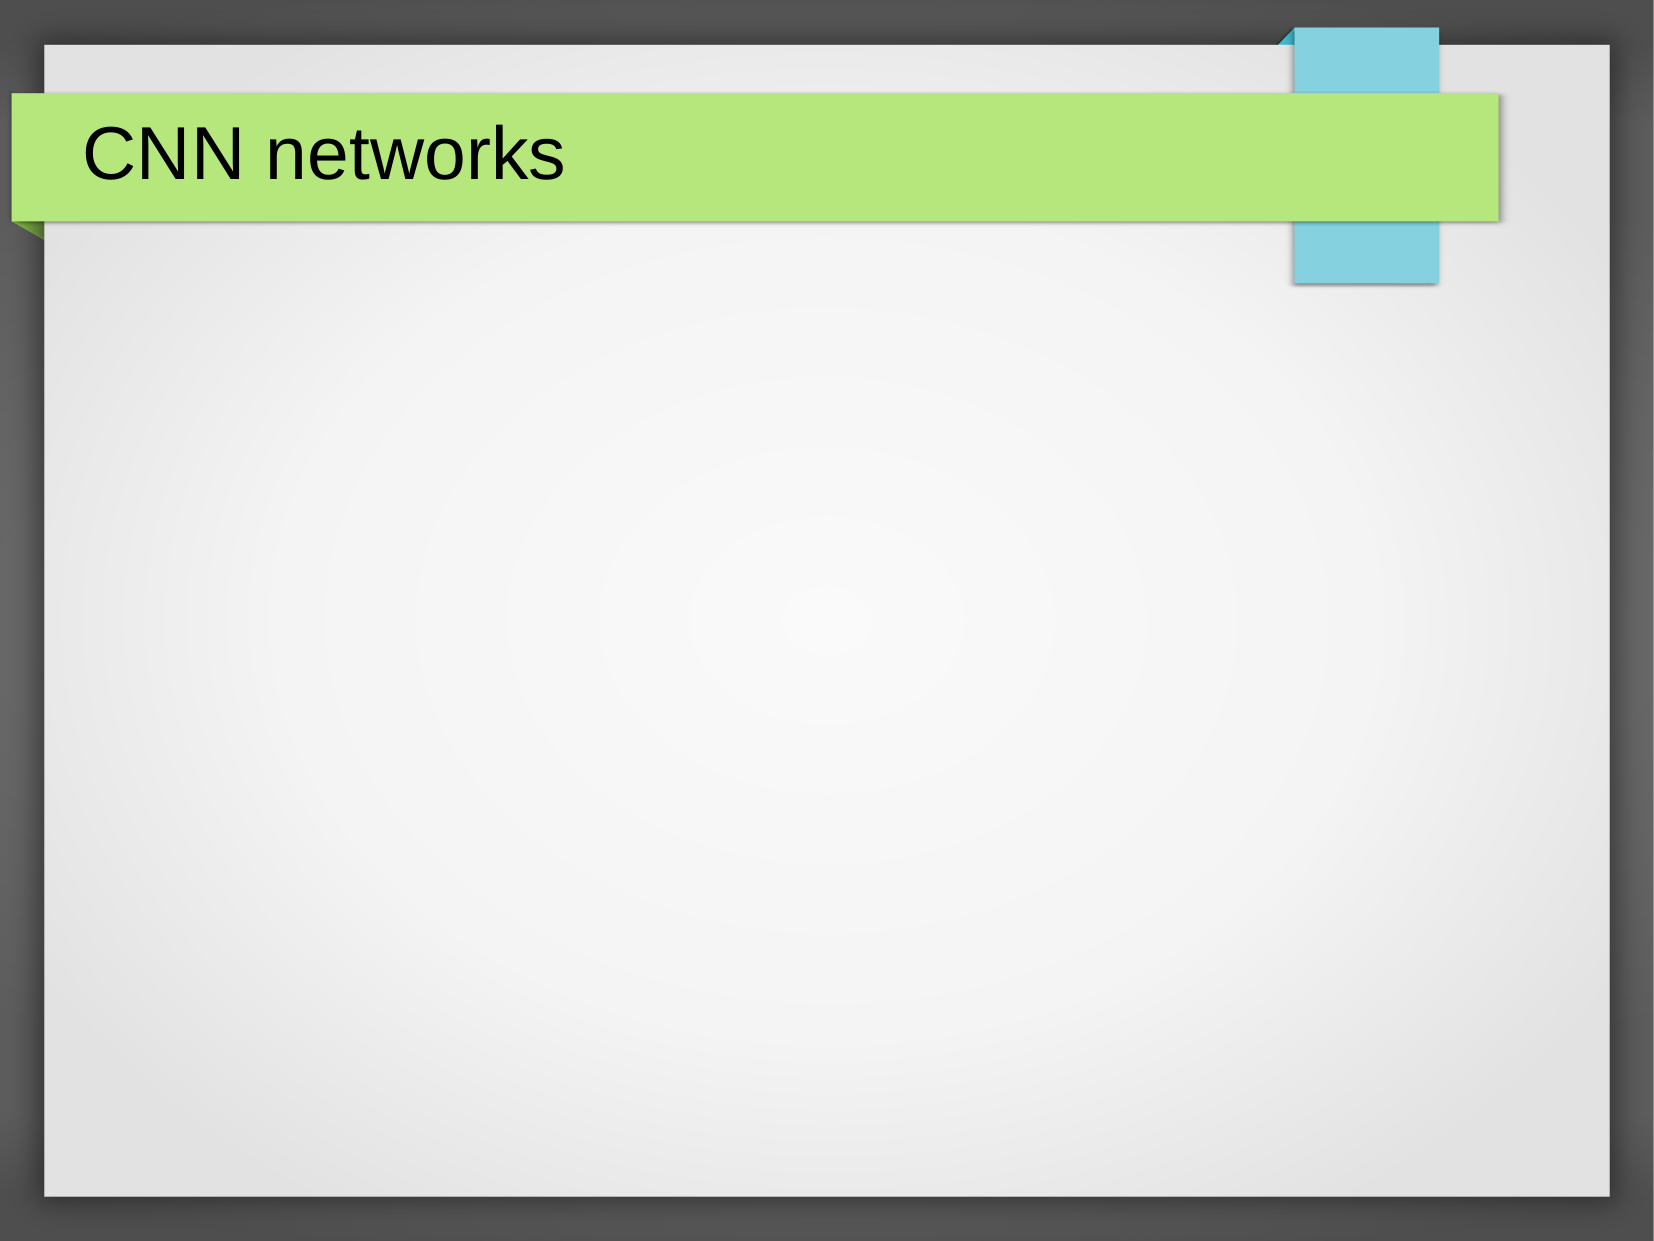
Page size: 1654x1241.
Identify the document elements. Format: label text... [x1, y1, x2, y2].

picture [0, 0, 1654, 1241]
title CNN networks [82, 94, 1264, 213]
